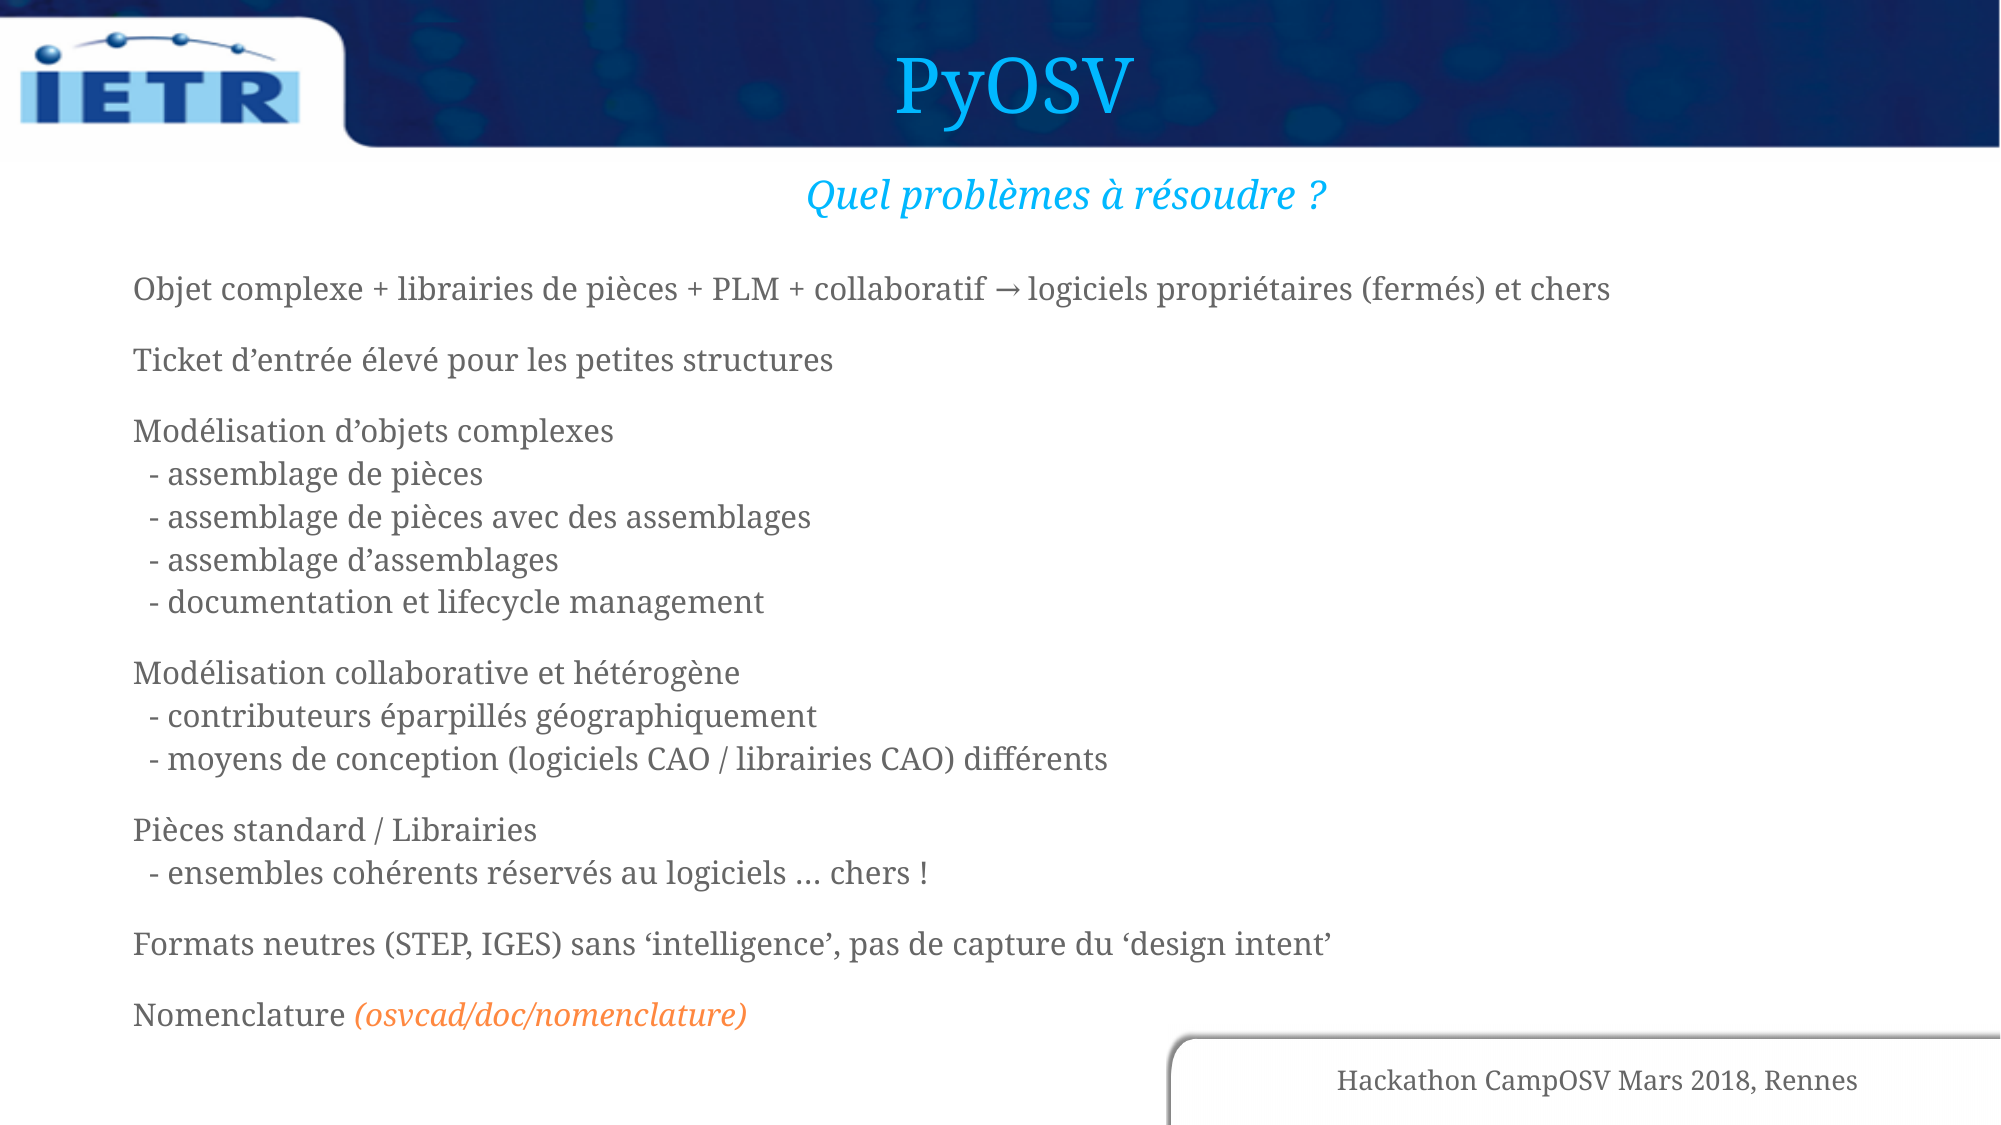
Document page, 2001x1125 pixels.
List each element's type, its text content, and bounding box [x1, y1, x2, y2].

picture [1166, 1024, 2001, 1125]
picture [0, 0, 2000, 165]
text_box PyOSV [880, 23, 1156, 143]
text_box Objet complexe + librairies de pièces + PLM + collaboratif → logiciels propriétaires (fermés) et chers Ticket d’entrée élevé pour les petites structures Modélisation d’objets complexes - assemblage de pièces - assemblage de pièces avec des assemblages - assemblage d’assemblages - documentation et lifecycle management Modélisation collaborative et hétérogène - contributeurs éparpillés géographiquement - moyens de conception (logiciels CAO / librairies CAO) différents Pièces standard / Librairies - ensembles cohérents réservés au logiciels … chers ! Formats neutres (STEP, IGES) sans ‘intelligence’, pas de capture du ‘design intent’ Nomenclature (osvcad/doc/nomenclature) [118, 259, 1867, 1027]
text_box Hackathon CampOSV Mars 2018, Rennes [1322, 1054, 1864, 1106]
text_box Quel problèmes à résoudre ? [791, 159, 1270, 253]
